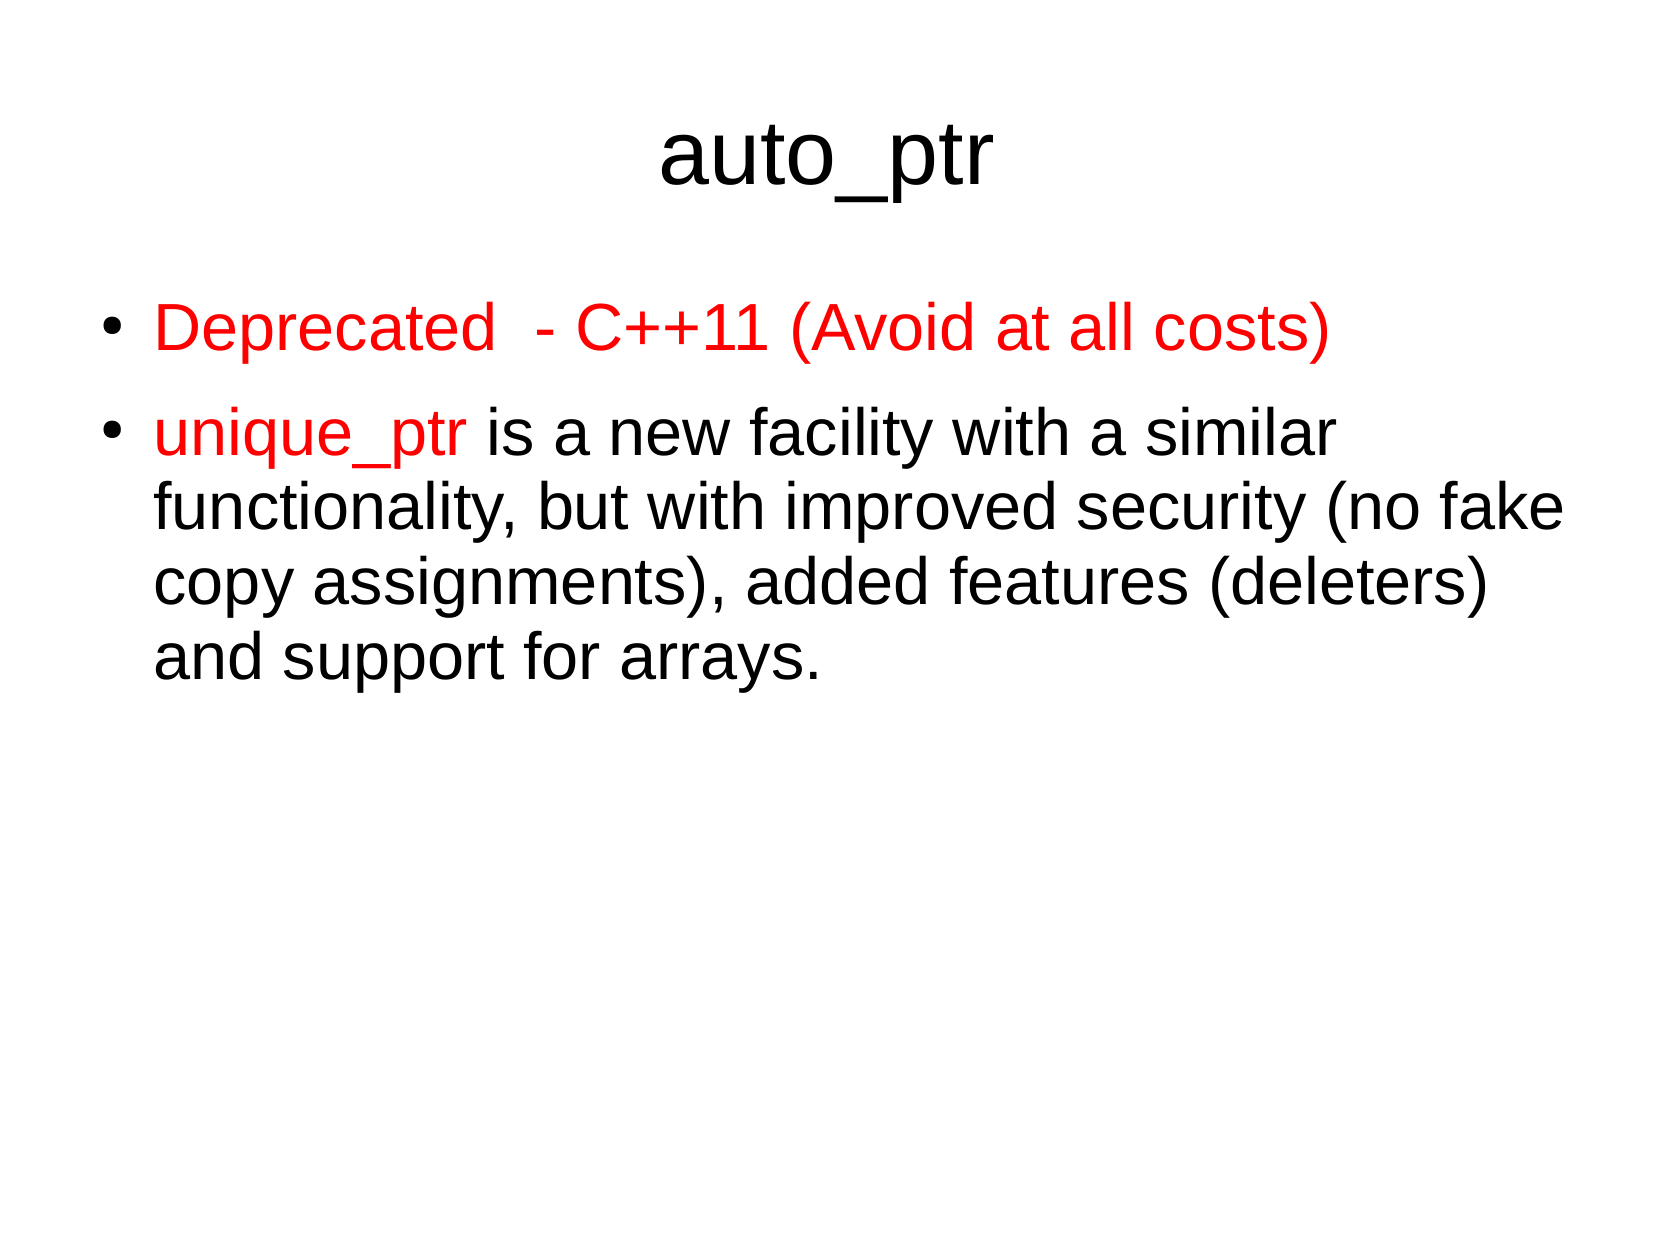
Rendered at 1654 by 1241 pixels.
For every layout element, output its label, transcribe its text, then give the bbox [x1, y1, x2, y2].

list Deprecated - C++11 (Avoid at all costs) unique_ptr is a new facility with a similar functionality, but with improved security (no fake copy assignments), added features (deleters) and support for arrays. [82, 290, 1571, 1010]
title auto_ptr [82, 49, 1571, 257]
